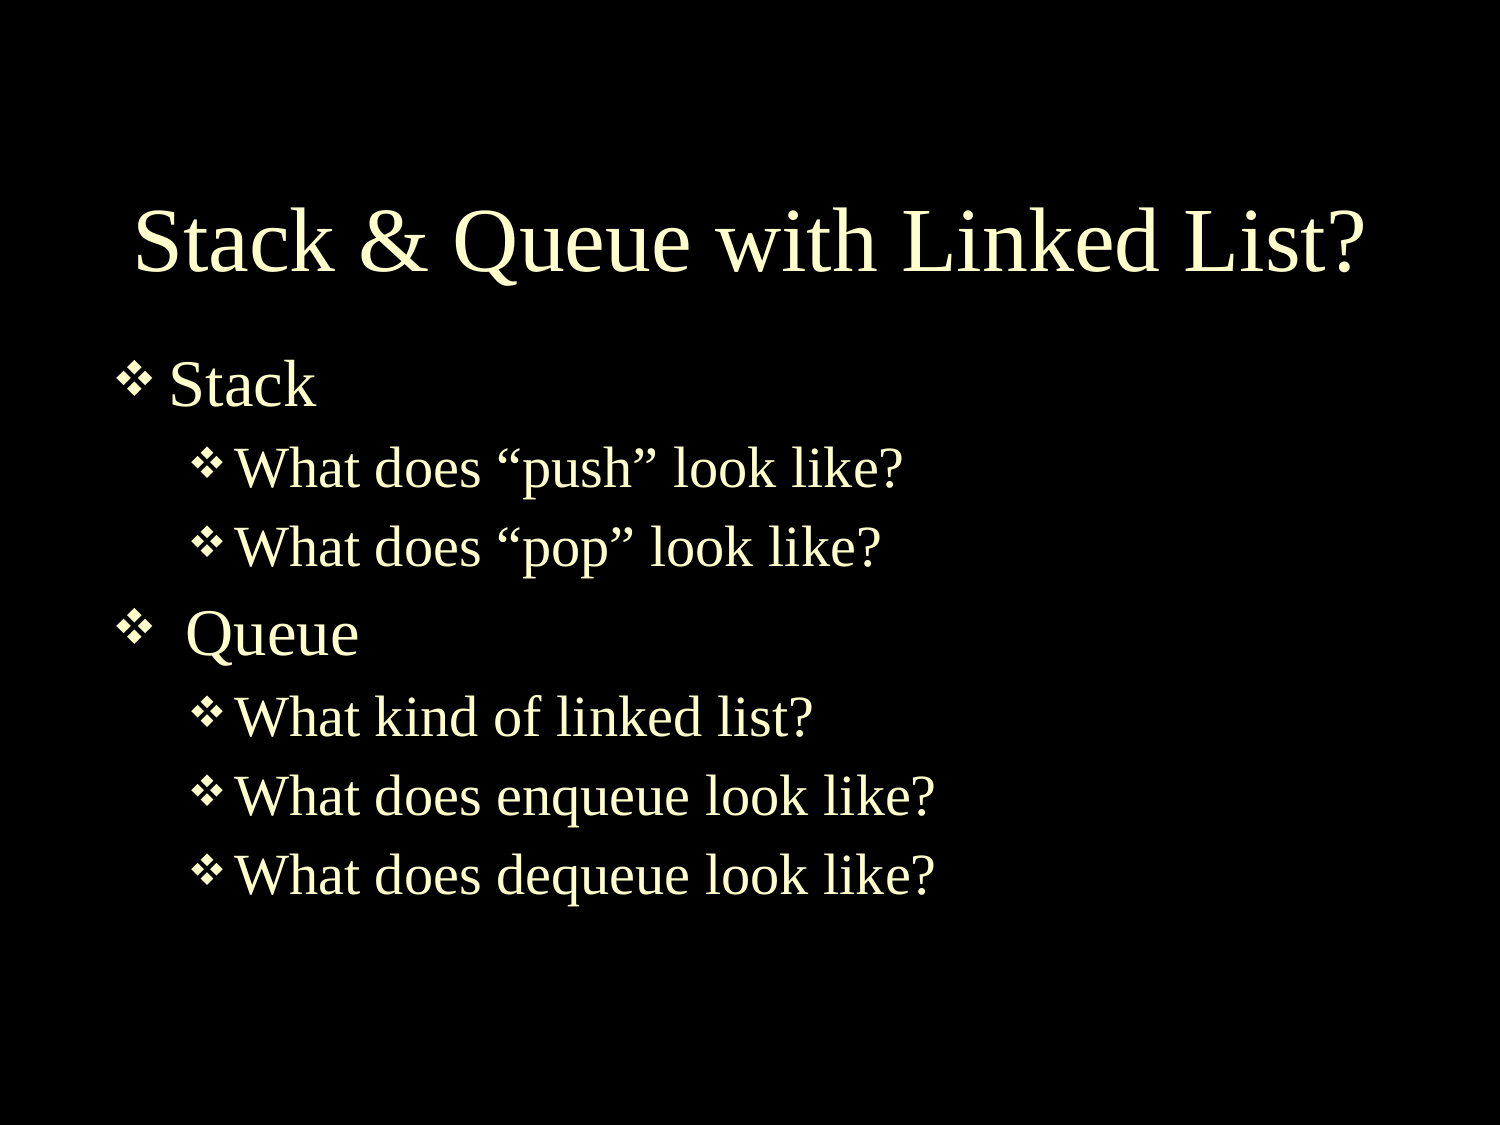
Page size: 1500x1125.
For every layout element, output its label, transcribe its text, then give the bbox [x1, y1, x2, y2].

title Stack & Queue with Linked List? [22, 145, 1480, 336]
list Stack What does “push” look like? What does “pop” look like? Queue What kind of linked list? What does enqueue look like? What does dequeue look like? [112, 347, 1388, 1090]
